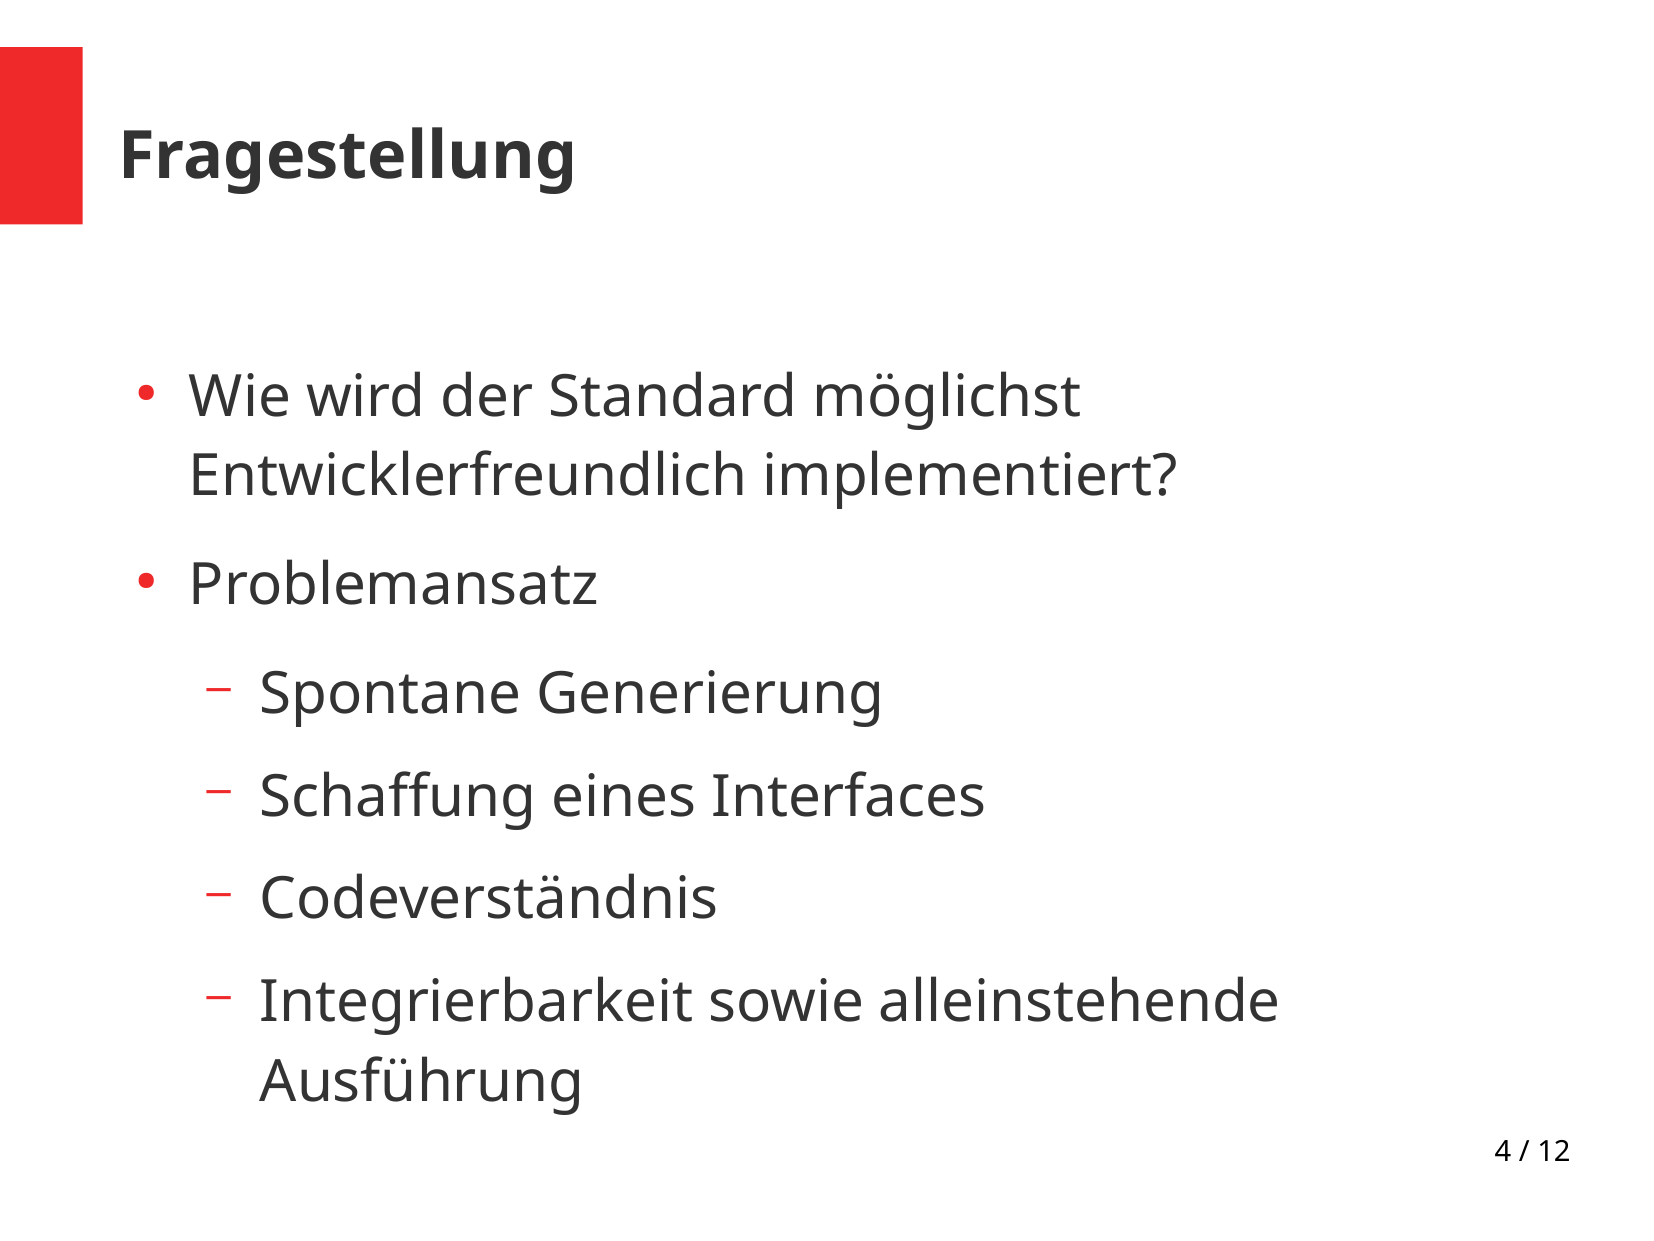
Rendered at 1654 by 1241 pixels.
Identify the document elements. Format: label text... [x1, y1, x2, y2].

list Wie wird der Standard möglichst Entwicklerfreundlich implementiert? Problemansatz Spontane Generierung Schaffung eines Interfaces Codeverständnis Integrierbarkeit sowie alleinstehende Ausführung [118, 354, 1536, 1074]
title Fragestellung [118, 49, 1571, 257]
